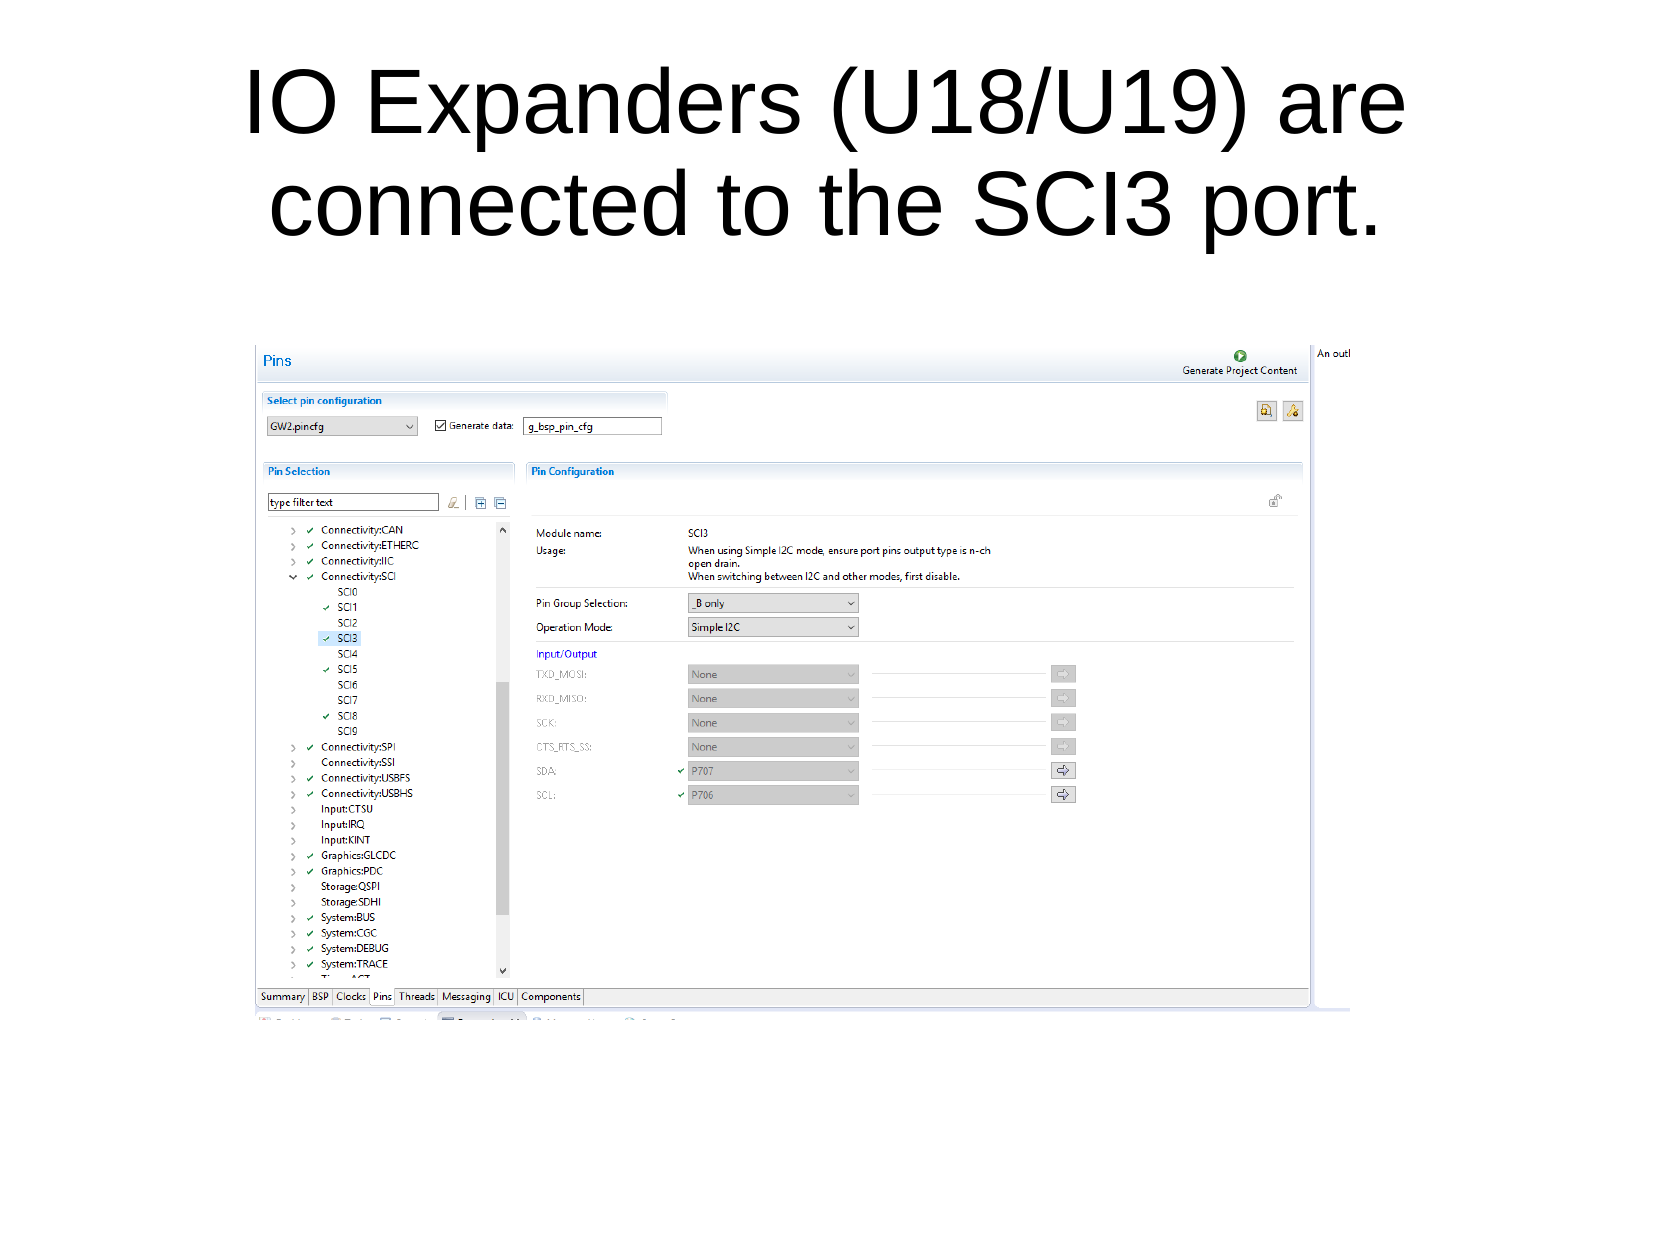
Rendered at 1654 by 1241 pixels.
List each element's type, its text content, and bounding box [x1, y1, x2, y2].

picture [255, 345, 1350, 1020]
title IO Expanders (U18/U19) are connected to the SCI3 port. [82, 49, 1571, 257]
